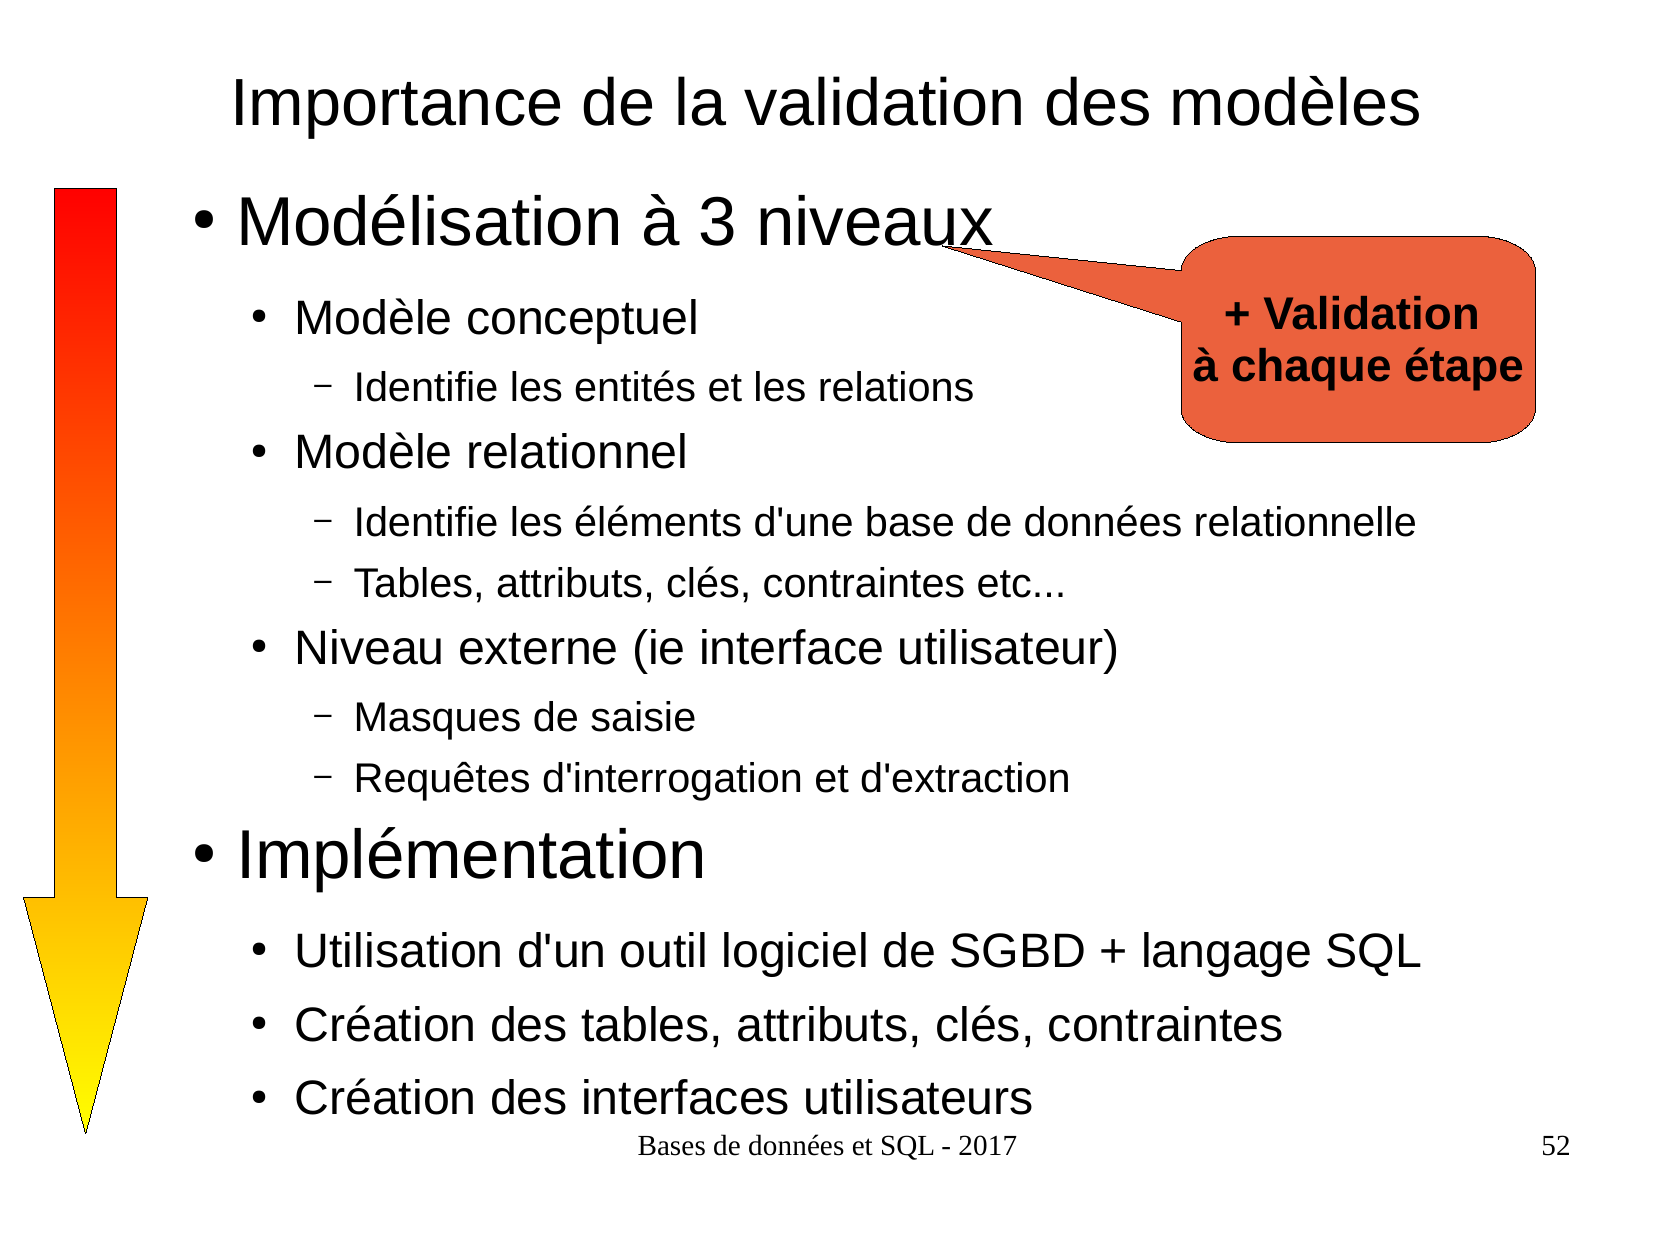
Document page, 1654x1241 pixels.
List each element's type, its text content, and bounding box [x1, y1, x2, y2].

list Modélisation à 3 niveaux Modèle conceptuel Identifie les entités et les relations Modèle relationnel Identifie les éléments d'une base de données relationnelle Tables, attributs, clés, contraintes etc... Niveau externe (ie interface utilisateur) Masques de saisie Requêtes d'interrogation et d'extraction Implémentation Utilisation d'un outil logiciel de SGBD + langage SQL Création des tables, attributs, clés, contraintes Création des interfaces utilisateurs [177, 183, 1571, 1128]
text_box + Validation à chaque étape [942, 236, 1536, 443]
text_box [23, 188, 148, 1134]
title Importance de la validation des modèles [82, 56, 1571, 148]
